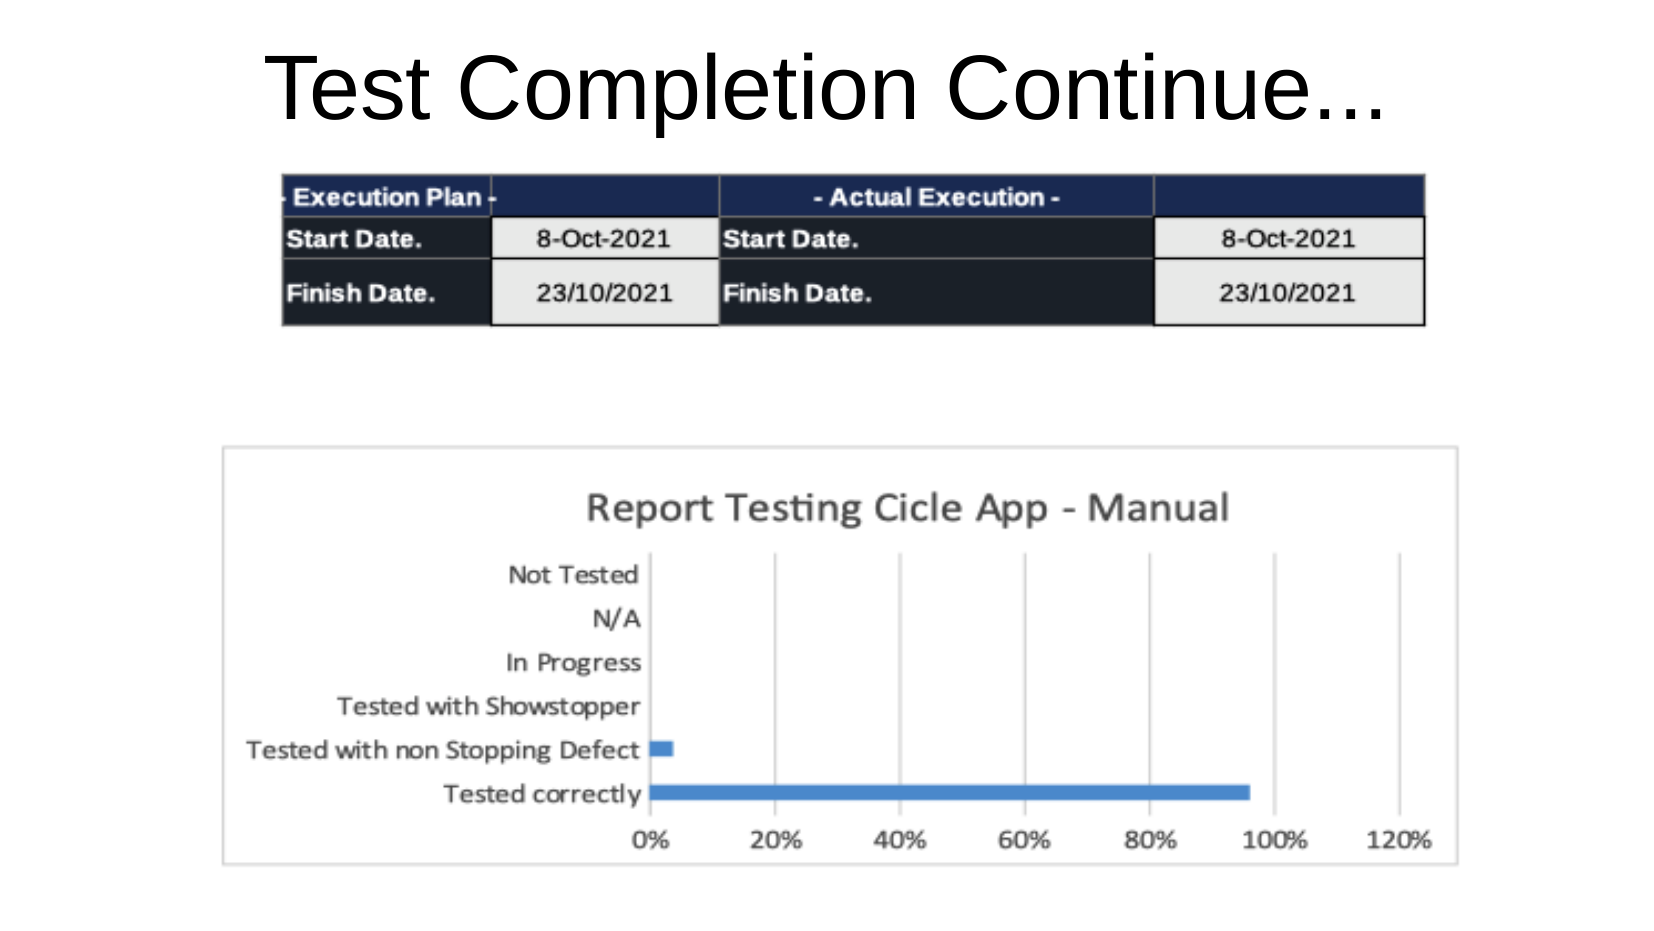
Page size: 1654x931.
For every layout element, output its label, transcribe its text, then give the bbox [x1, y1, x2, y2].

title Test Completion Continue... [82, 9, 1571, 166]
picture [187, 164, 1486, 882]
